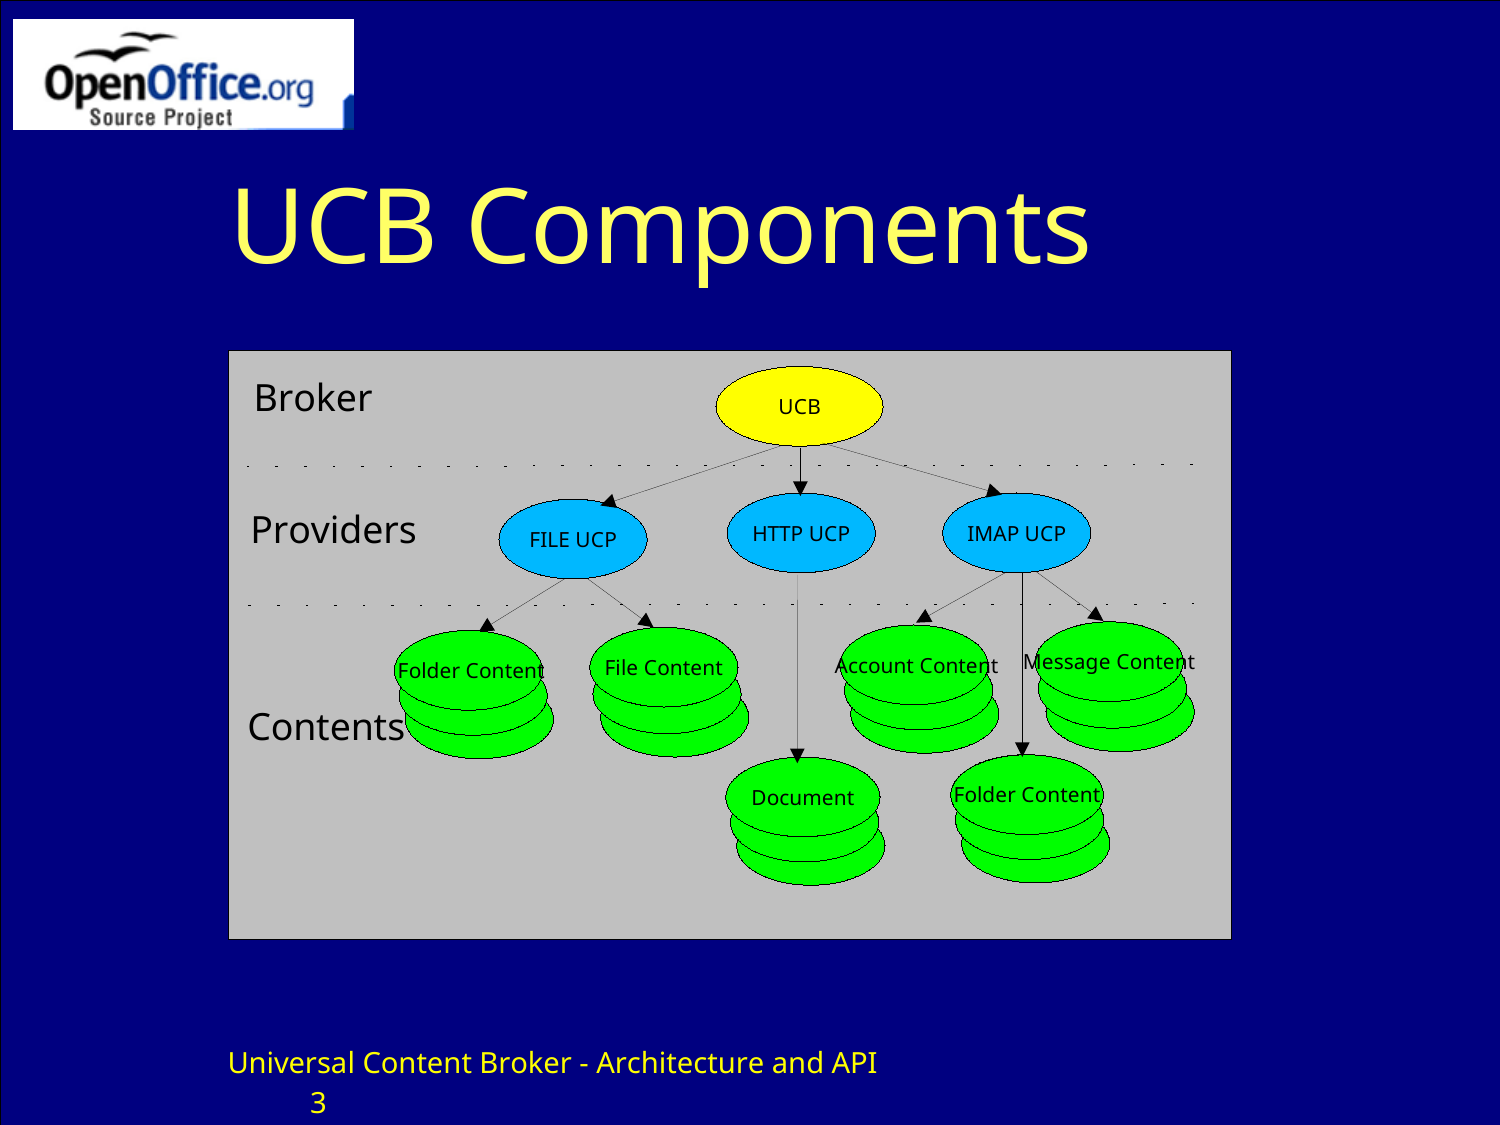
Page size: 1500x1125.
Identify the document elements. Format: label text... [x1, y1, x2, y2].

text_box HTTP UCP [727, 493, 876, 573]
text_box IMAP UCP [942, 492, 1091, 573]
text_box Account Content [840, 624, 988, 705]
text_box Folder Content [394, 630, 543, 711]
text_box FILE UCP [498, 499, 648, 579]
picture [13, 19, 354, 130]
text_box Providers [250, 503, 393, 545]
text_box [228, 350, 1232, 940]
text_box Message Content [1035, 621, 1183, 702]
text_box Document [725, 757, 881, 837]
text_box UCB [715, 366, 884, 447]
title UCB Components [229, 152, 1386, 412]
text_box Contents [247, 700, 384, 742]
text_box Folder Content [950, 754, 1104, 835]
text_box File Content [589, 627, 739, 708]
text_box Broker [253, 371, 355, 413]
